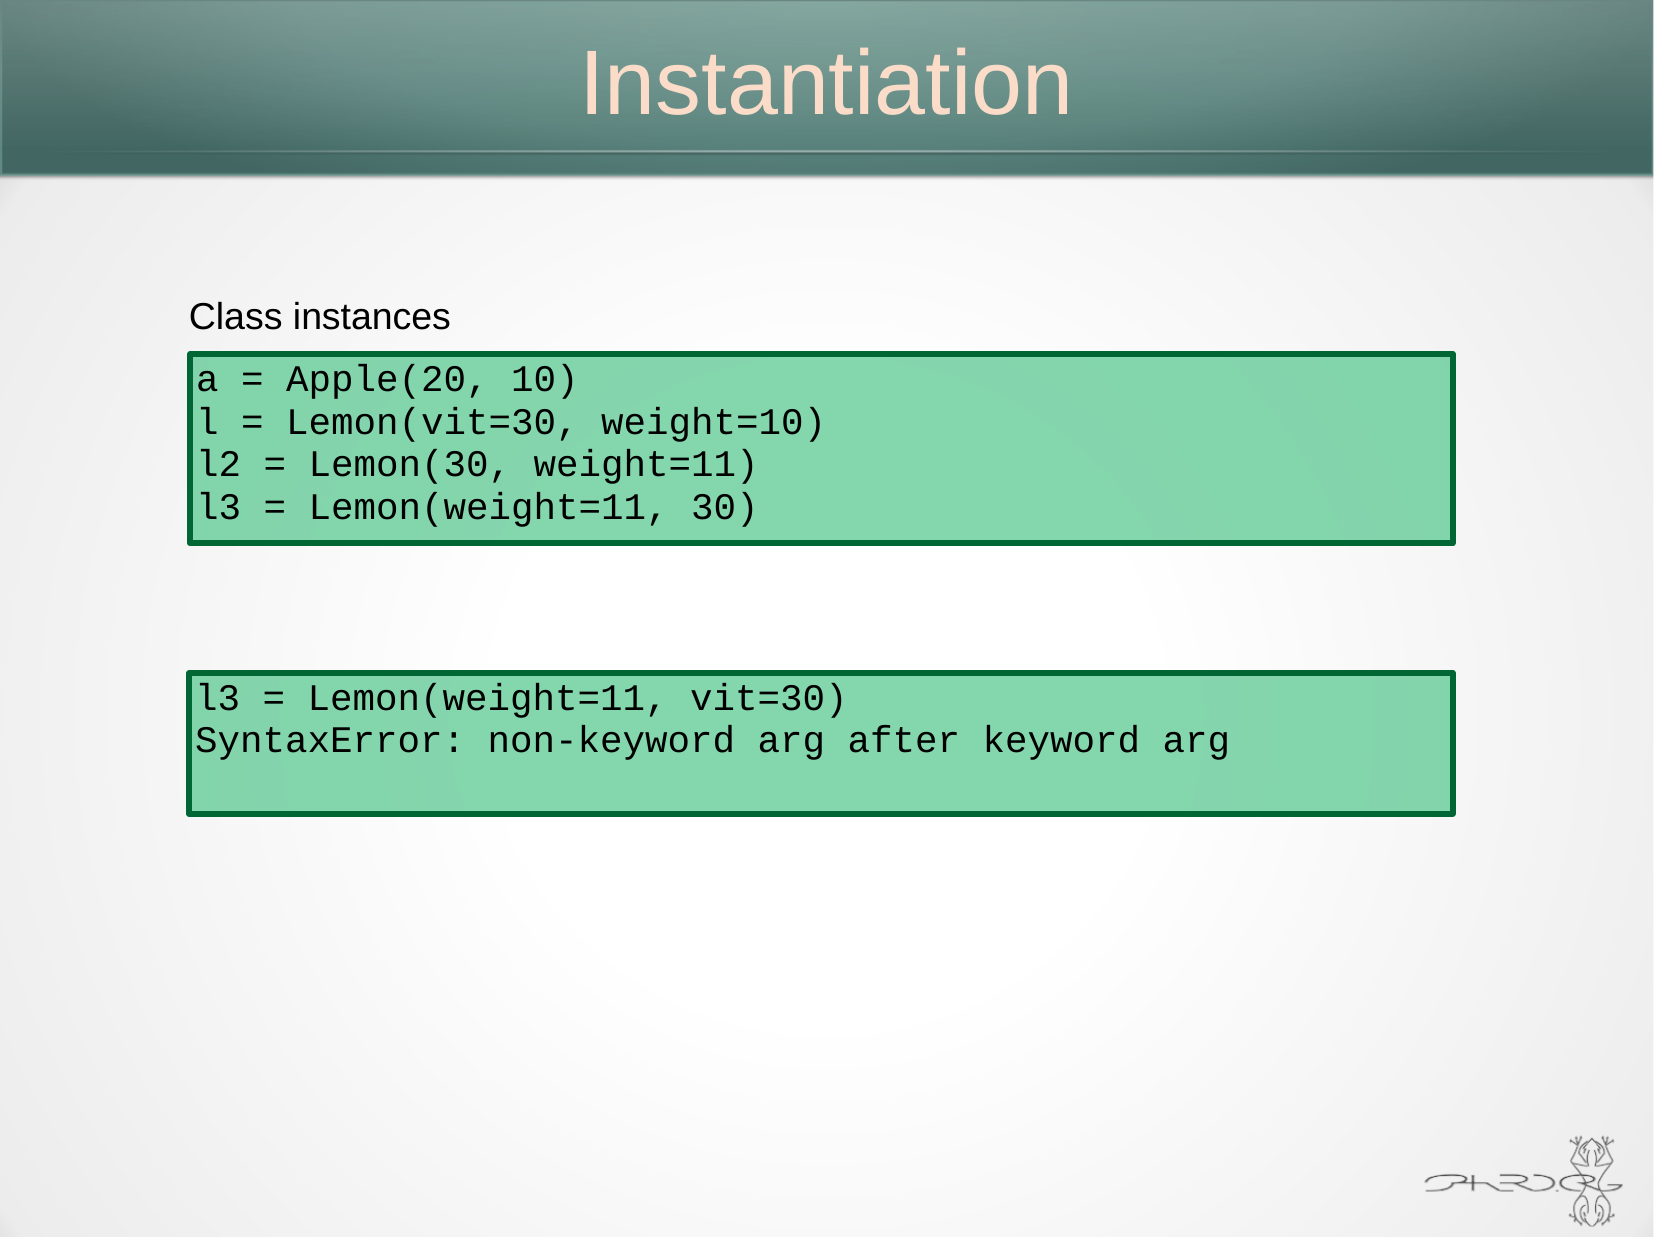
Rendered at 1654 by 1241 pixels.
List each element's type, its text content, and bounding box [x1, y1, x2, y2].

text_box l3 = Lemon(weight=11, vit=30) SyntaxError: non-keyword arg after keyword arg [188, 673, 1453, 814]
text_box Class instances [188, 295, 570, 338]
picture [0, 0, 1654, 1237]
text_box a = Apple(20, 10) l = Lemon(vit=30, weight=10) l2 = Lemon(30, weight=11) l3 = Lemon(weight=11, 30) [190, 354, 1453, 544]
title Instantiation [82, 11, 1571, 154]
